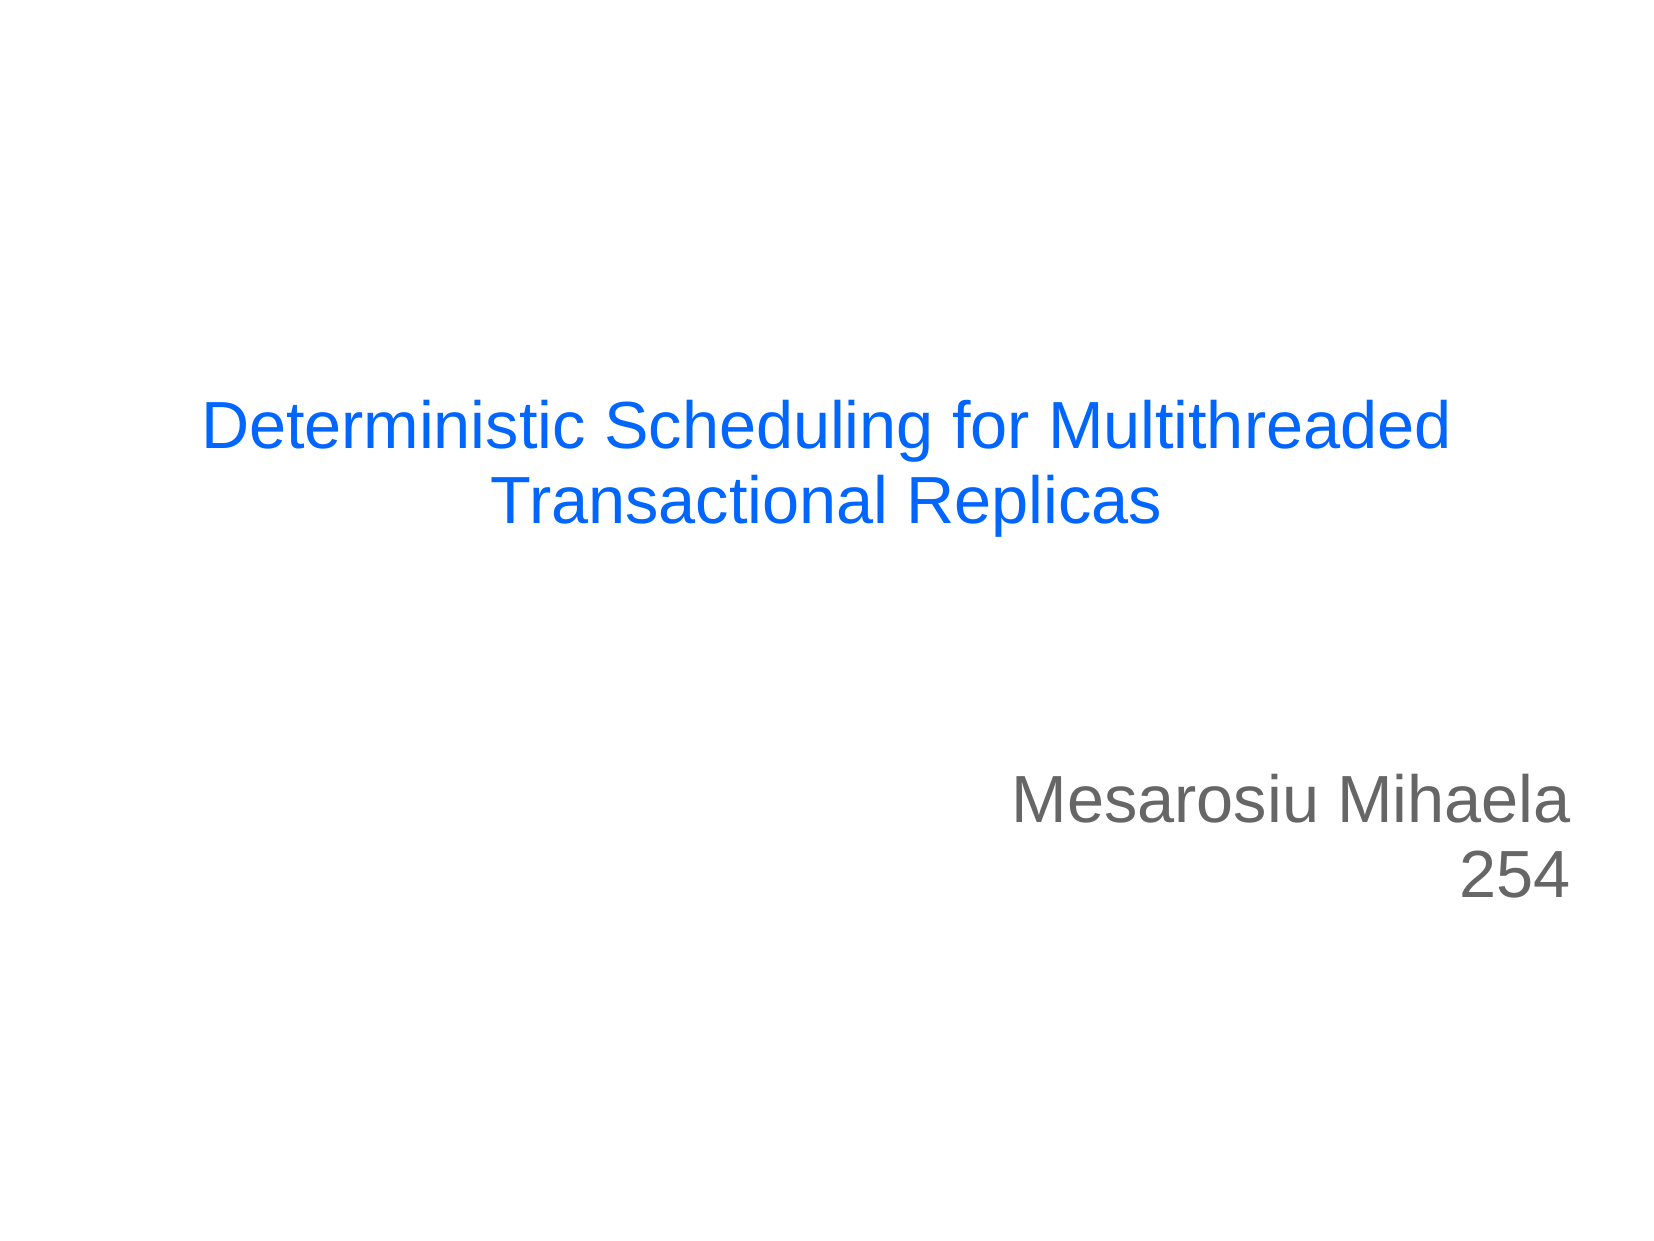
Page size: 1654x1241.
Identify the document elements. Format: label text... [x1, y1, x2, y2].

subtitle Deterministic Scheduling for Multithreaded Transactional Replicas Mesarosiu Mihaela 254 [82, 290, 1571, 1010]
